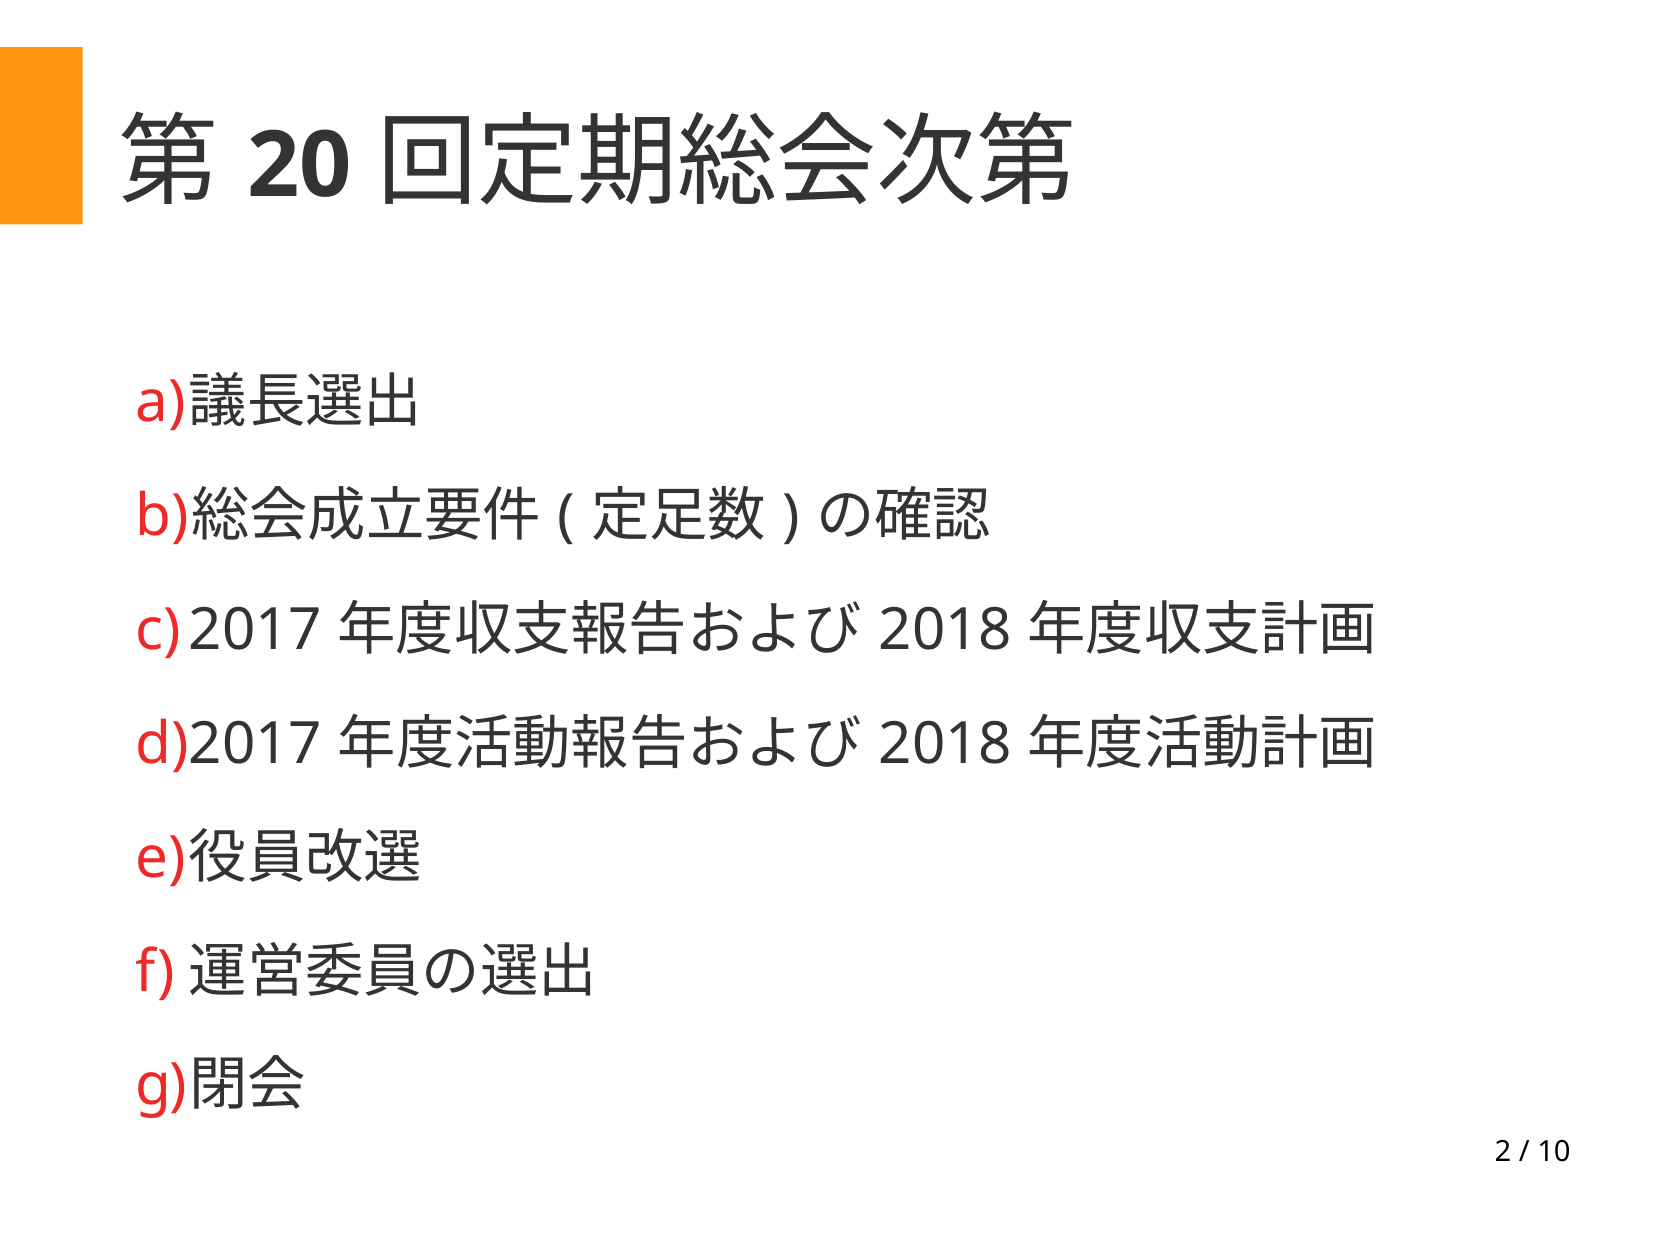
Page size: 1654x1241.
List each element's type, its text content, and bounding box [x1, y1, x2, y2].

title 第20回定期総会次第 [118, 49, 1571, 257]
list 議長選出 総会成立要件(定足数)の確認 2017年度収支報告および2018年度収支計画 2017年度活動報告および2018年度活動計画 役員改選 運営委員の選出 閉会 [118, 354, 1536, 1074]
